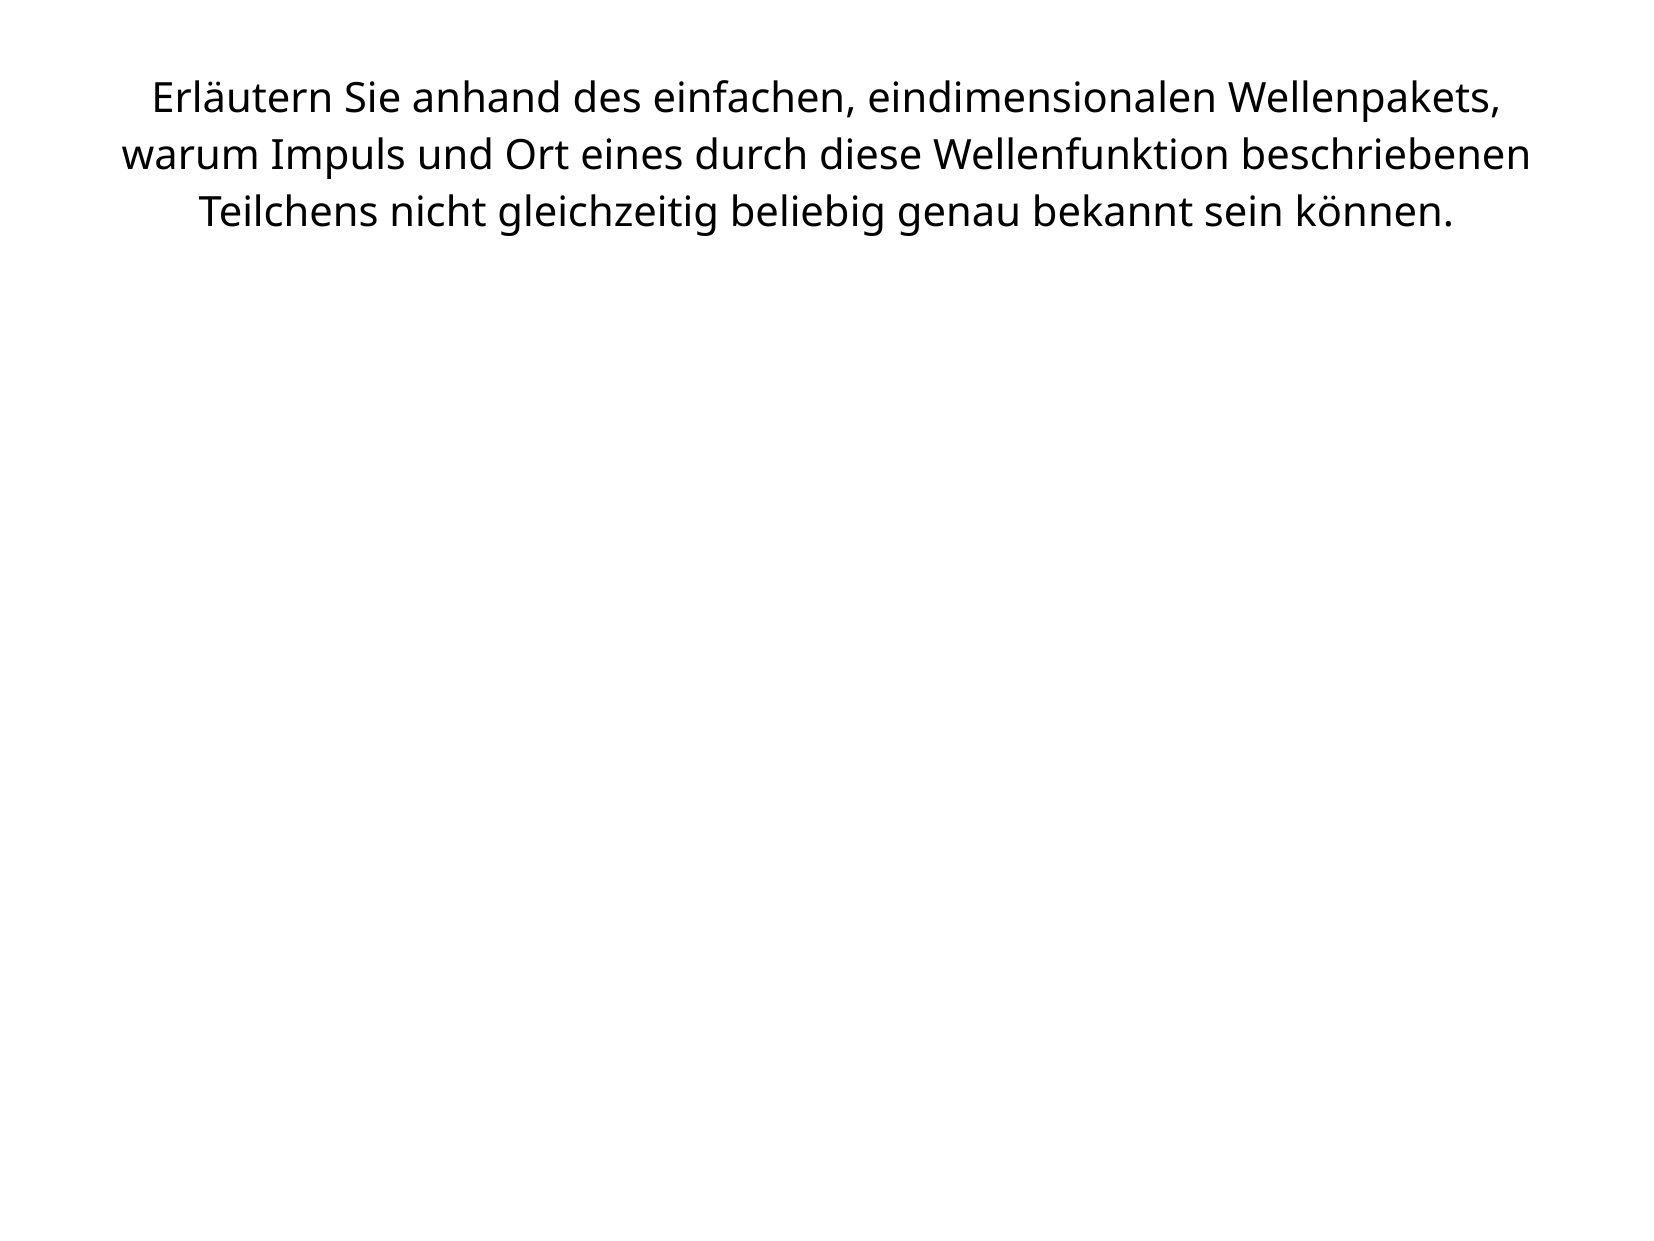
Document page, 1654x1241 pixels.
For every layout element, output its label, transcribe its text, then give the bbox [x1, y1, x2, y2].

title Erläutern Sie anhand des einfachen, eindimensionalen Wellenpakets, warum Impuls und Ort eines durch diese Wellenfunktion beschriebenen Teilchens nicht gleichzeitig beliebig genau bekannt sein können. [82, 49, 1571, 257]
